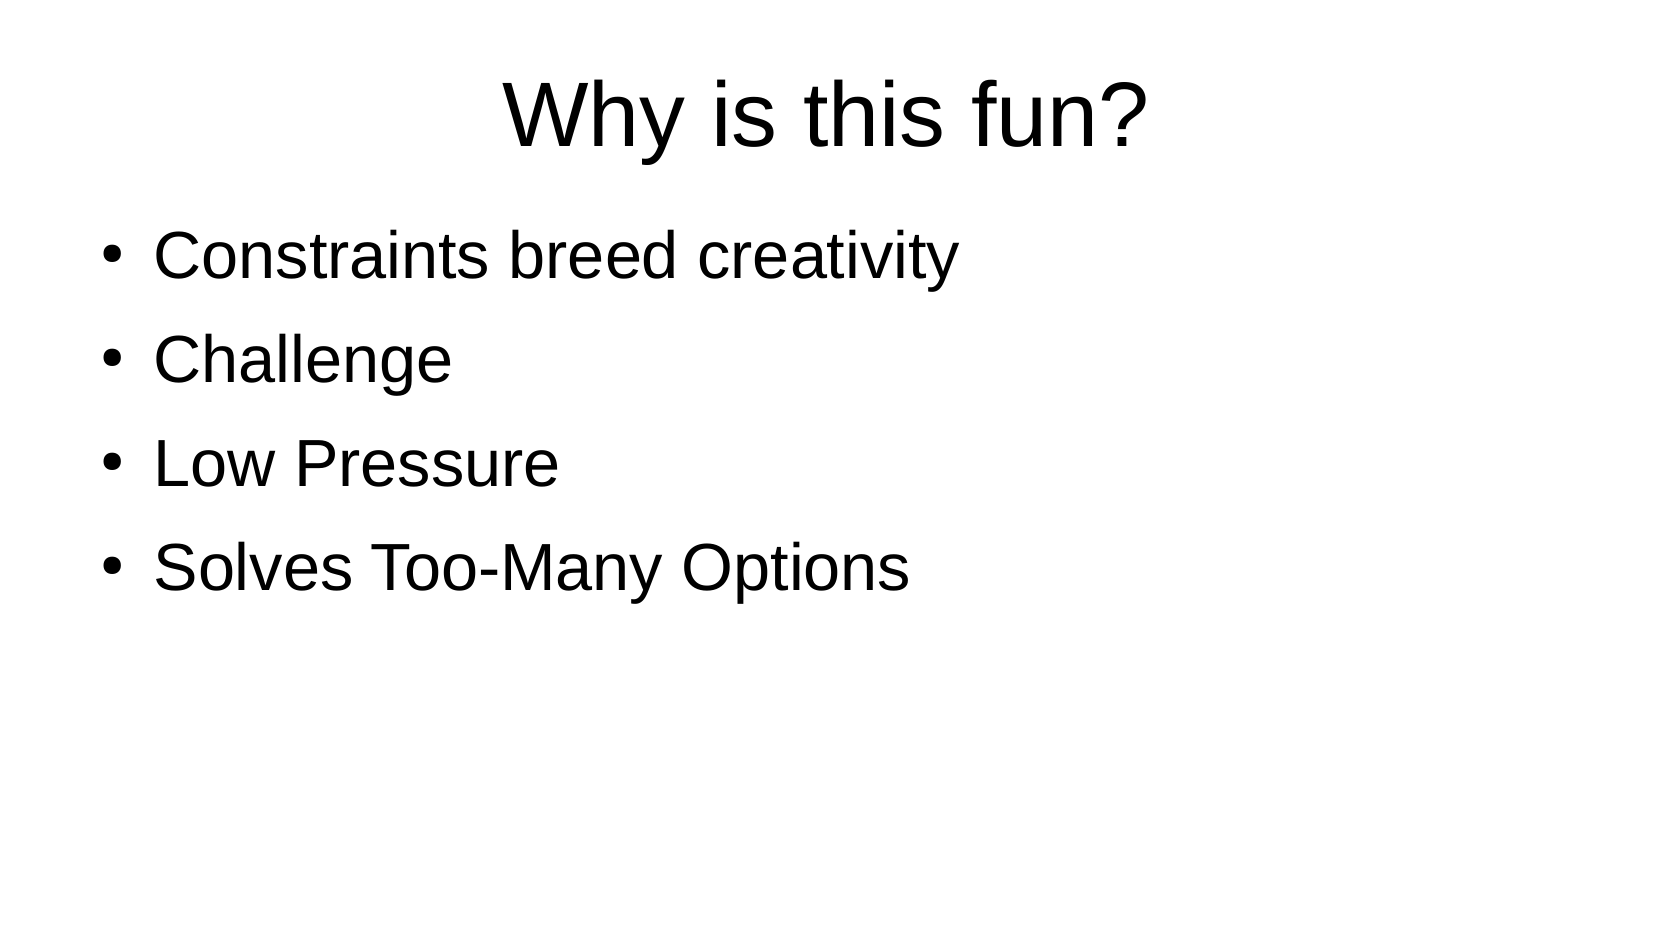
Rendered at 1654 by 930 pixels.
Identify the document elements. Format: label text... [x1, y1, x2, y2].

list Constraints breed creativity Challenge Low Pressure Solves Too-Many Options [82, 217, 1571, 757]
title Why is this fun? [82, 37, 1571, 193]
